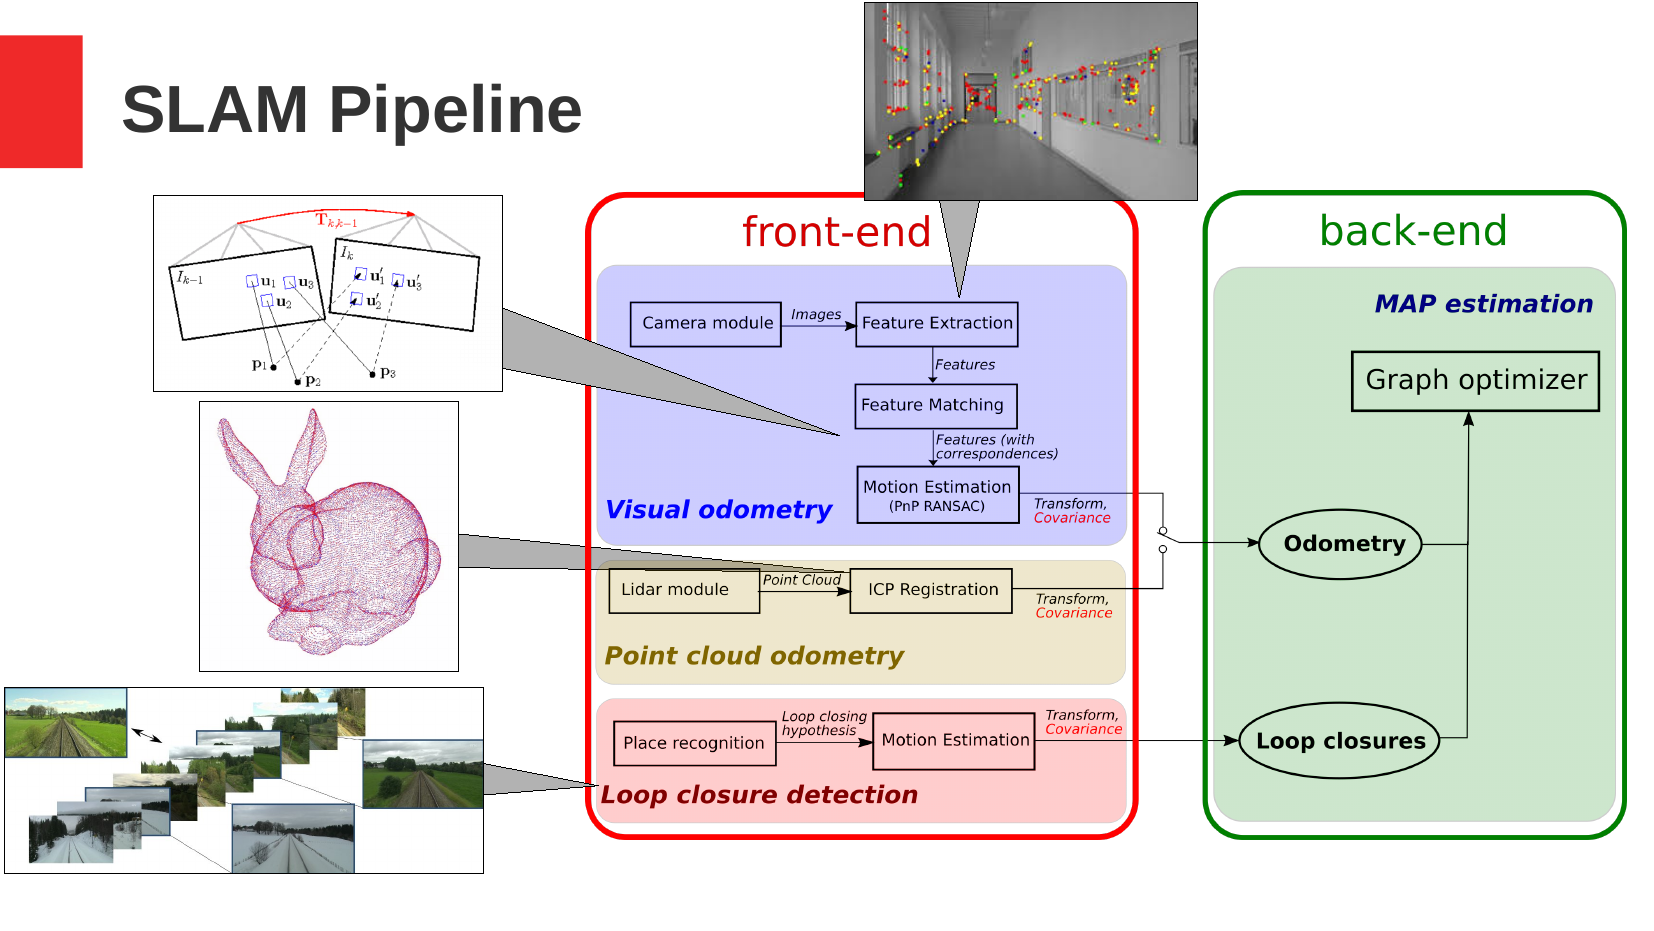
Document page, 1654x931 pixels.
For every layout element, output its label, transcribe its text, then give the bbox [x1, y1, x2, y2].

text_box [459, 533, 585, 570]
picture [153, 195, 503, 392]
picture [199, 401, 459, 672]
text_box SLAM Pipeline [106, 58, 600, 154]
picture [4, 687, 484, 874]
text_box [503, 308, 840, 436]
text_box [939, 201, 980, 298]
picture [585, 2, 1627, 840]
text_box [484, 763, 599, 795]
